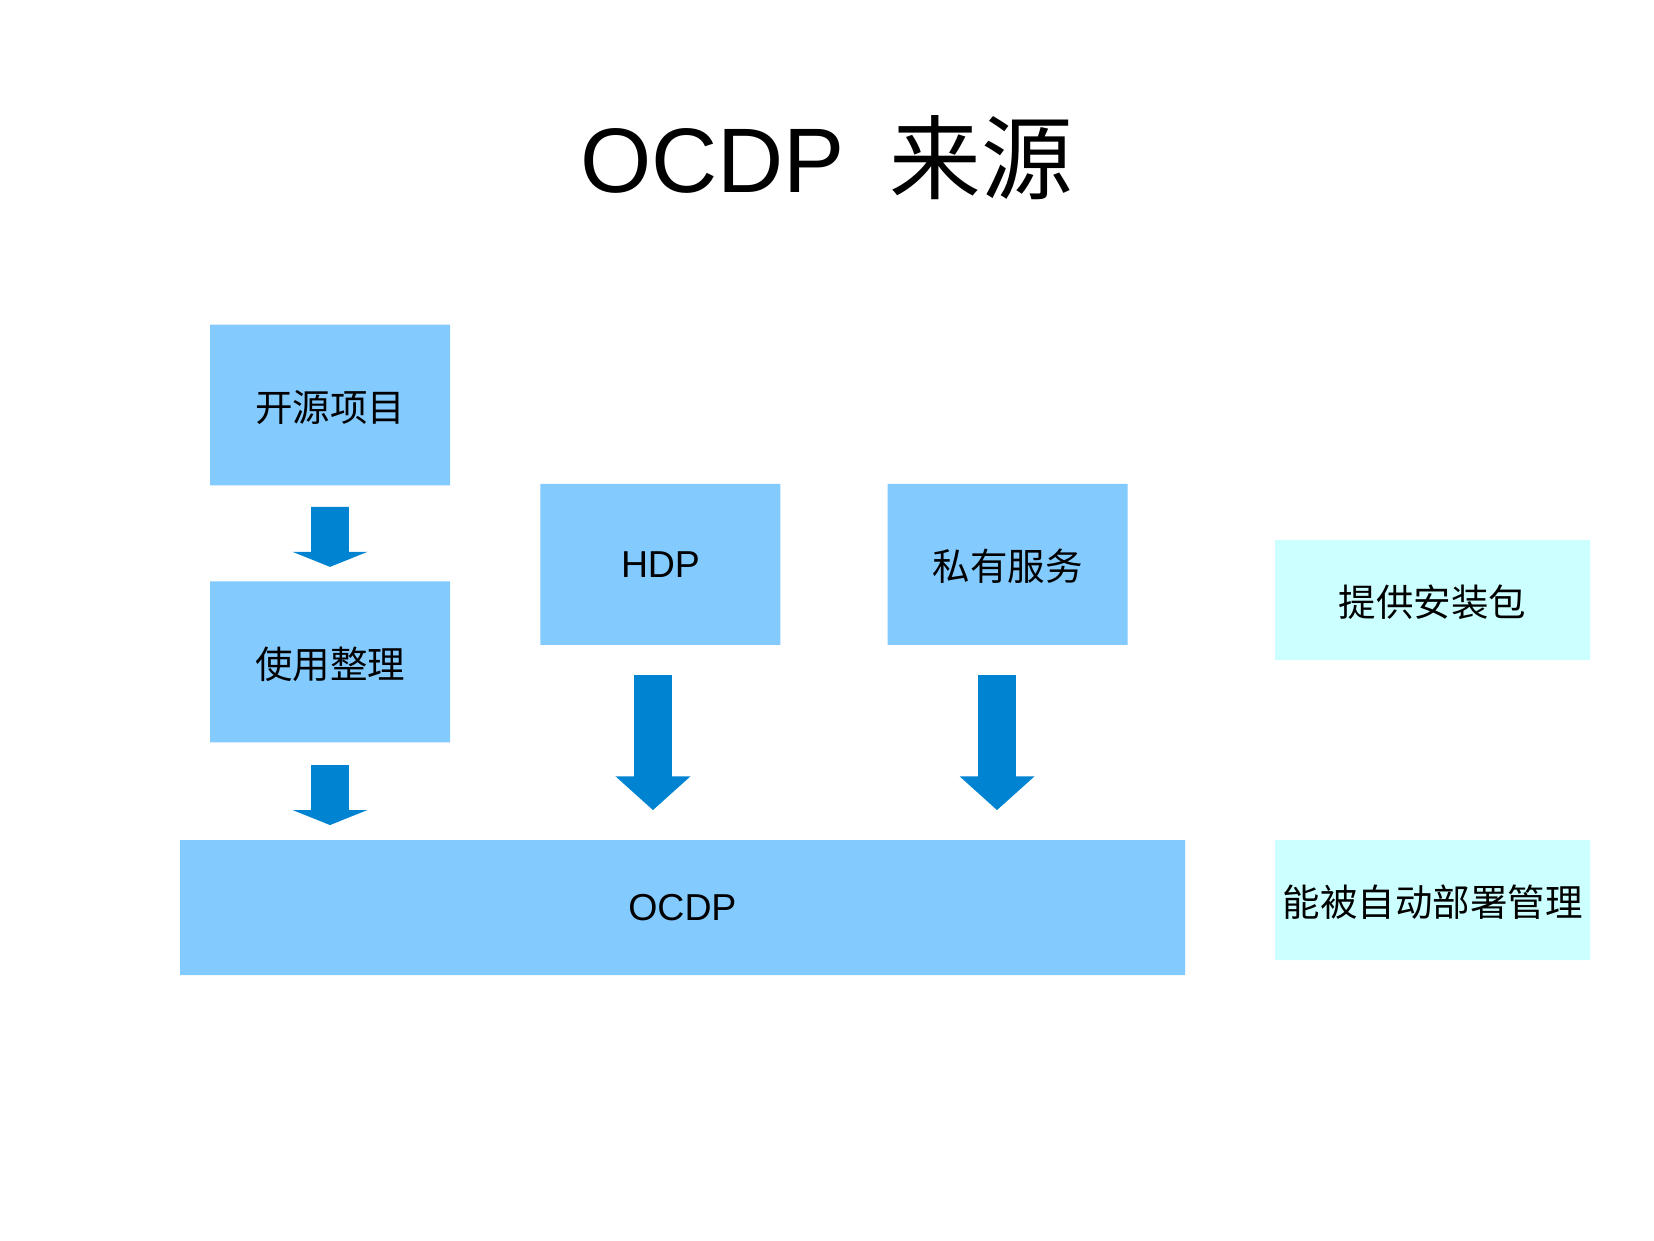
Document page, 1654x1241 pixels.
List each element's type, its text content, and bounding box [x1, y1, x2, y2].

text_box [292, 506, 368, 567]
text_box [615, 675, 691, 811]
text_box 开源项目 [210, 324, 451, 486]
text_box OCDP [180, 840, 1186, 976]
text_box 使用整理 [210, 581, 451, 743]
text_box 能被自动部署管理 [1275, 840, 1591, 961]
text_box 提供安装包 [1275, 540, 1591, 661]
title OCDP 来源 [82, 49, 1571, 257]
text_box [959, 675, 1035, 811]
text_box HDP [540, 483, 781, 645]
text_box 私有服务 [887, 483, 1128, 645]
text_box [292, 765, 368, 826]
